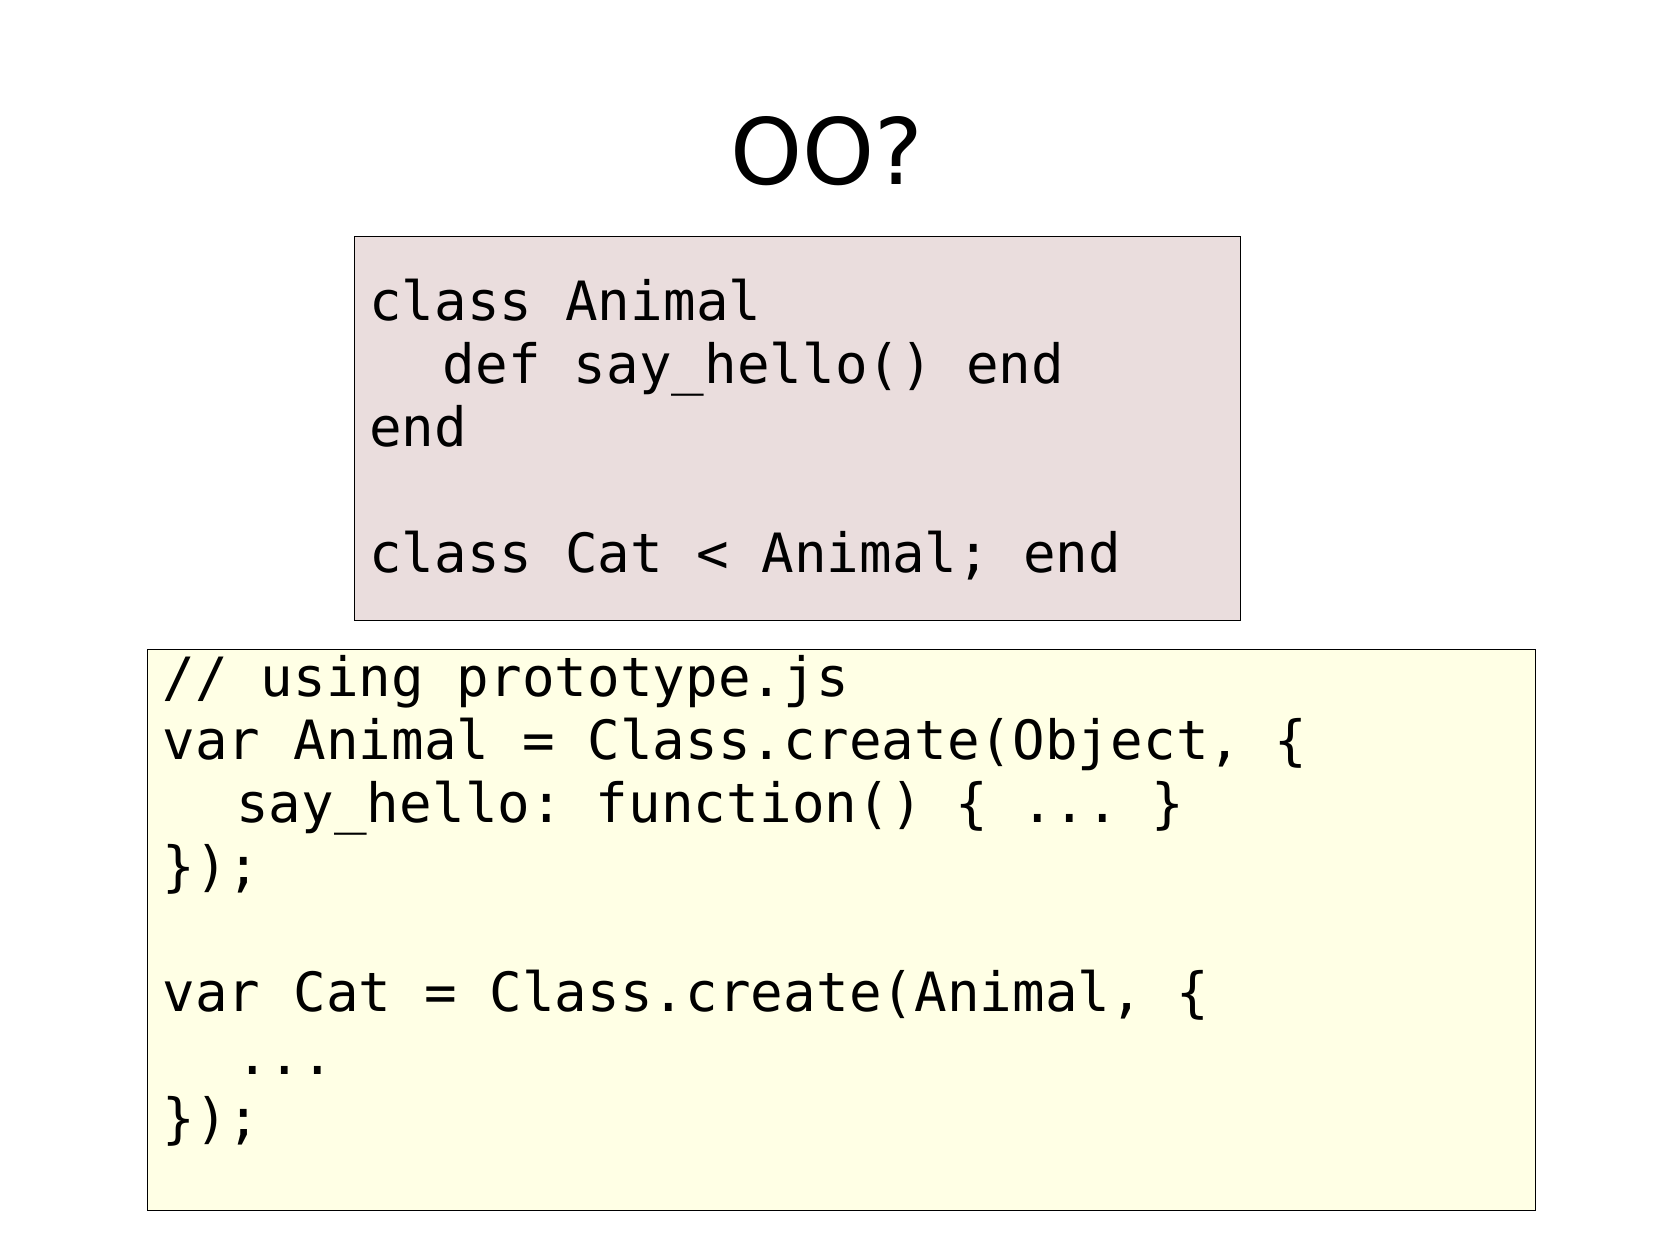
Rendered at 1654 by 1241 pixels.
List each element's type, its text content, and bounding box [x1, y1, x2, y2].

text_box class Animal def say_hello() end end class Cat < Animal; end [354, 236, 1241, 621]
text_box // using prototype.js var Animal = Class.create(Object, { say_hello: function() { ... } }); var Cat = Class.create(Animal, { ... }); [147, 649, 1536, 1211]
title OO? [82, 56, 1571, 250]
